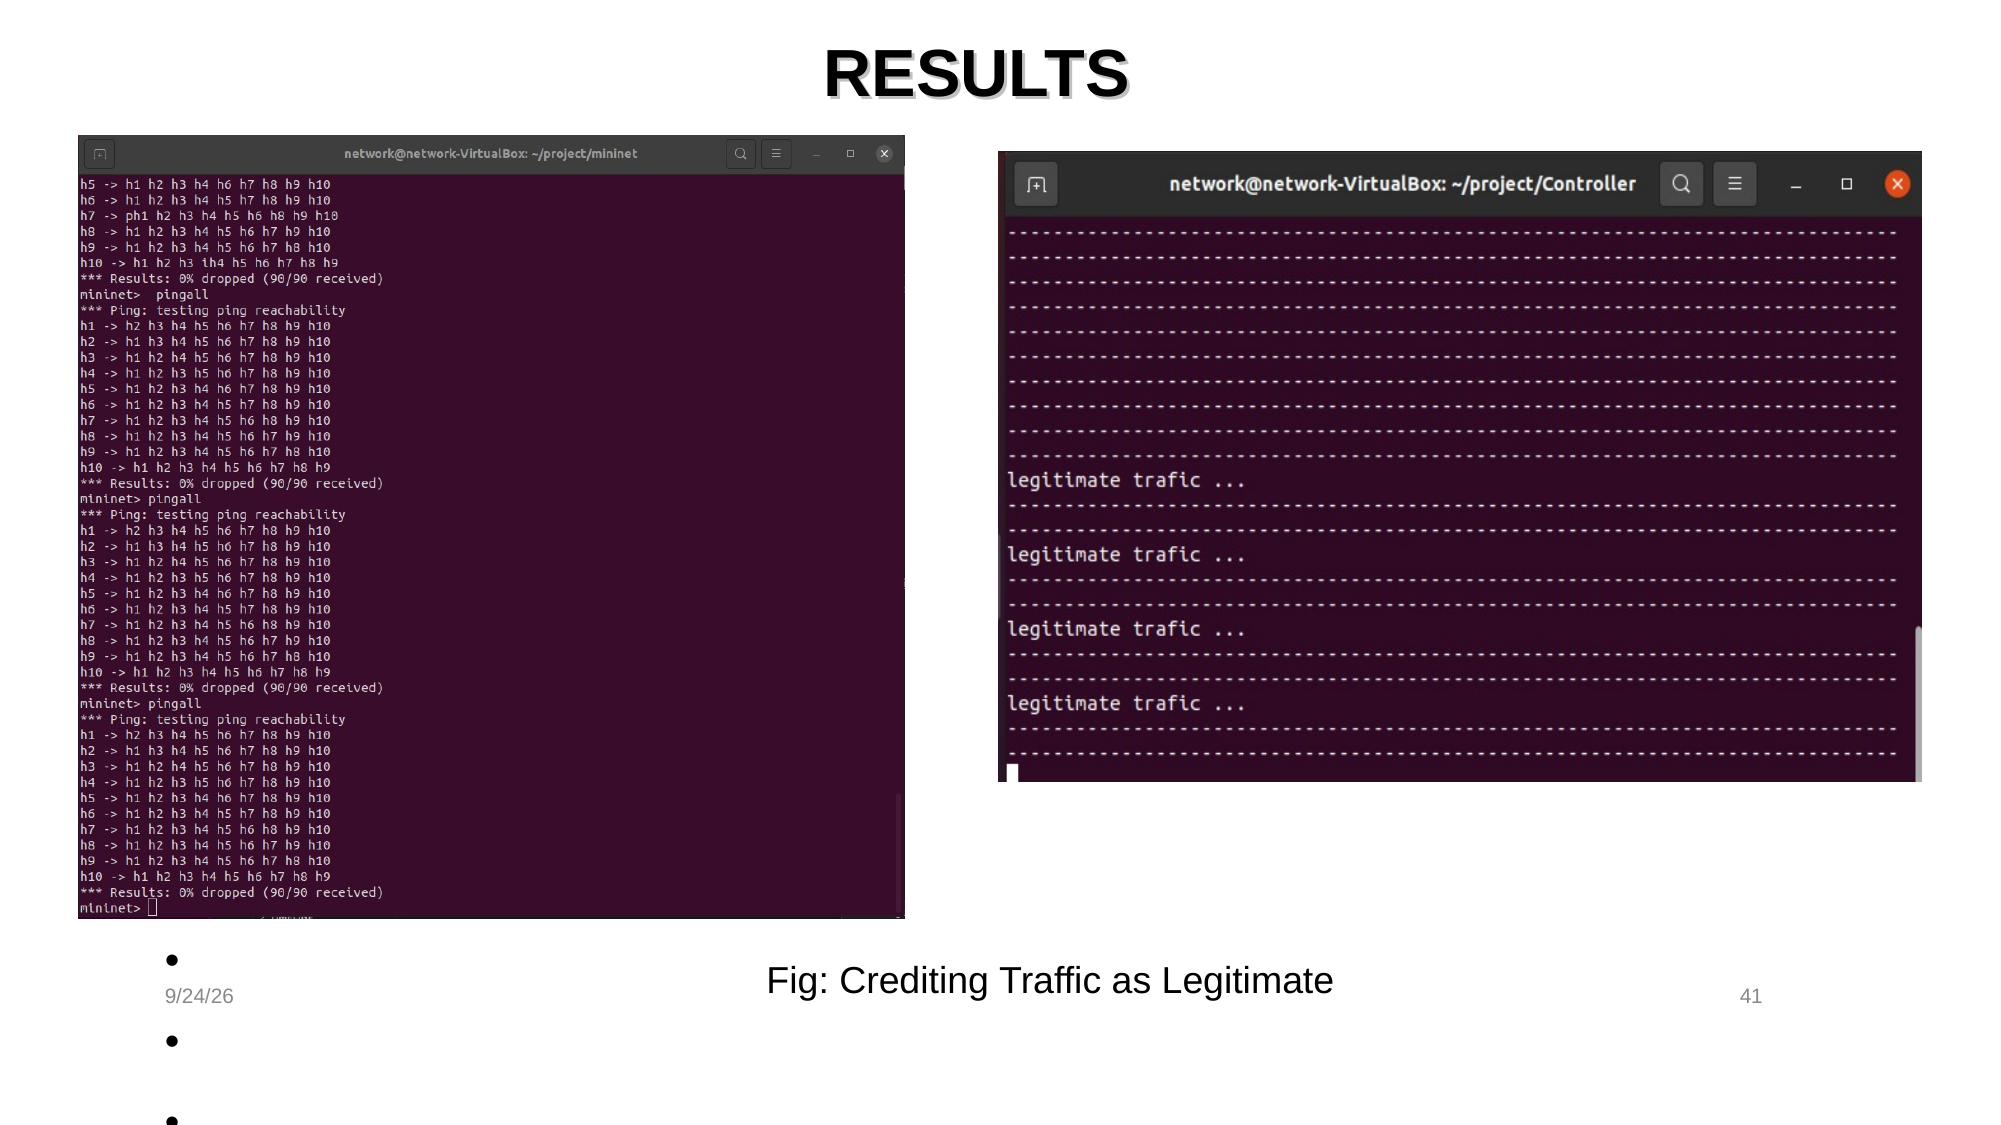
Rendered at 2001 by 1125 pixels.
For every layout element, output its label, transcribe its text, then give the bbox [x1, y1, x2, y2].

title results [127, 0, 1827, 150]
picture [78, 135, 905, 919]
slide_number December 27, 2024 [149, 980, 600, 1025]
list [149, 248, 1849, 980]
text_box Fig: Crediting Traffic as Legitimate [751, 948, 1565, 1010]
slide_number 42 [1724, 980, 1849, 1025]
picture [998, 151, 1922, 782]
